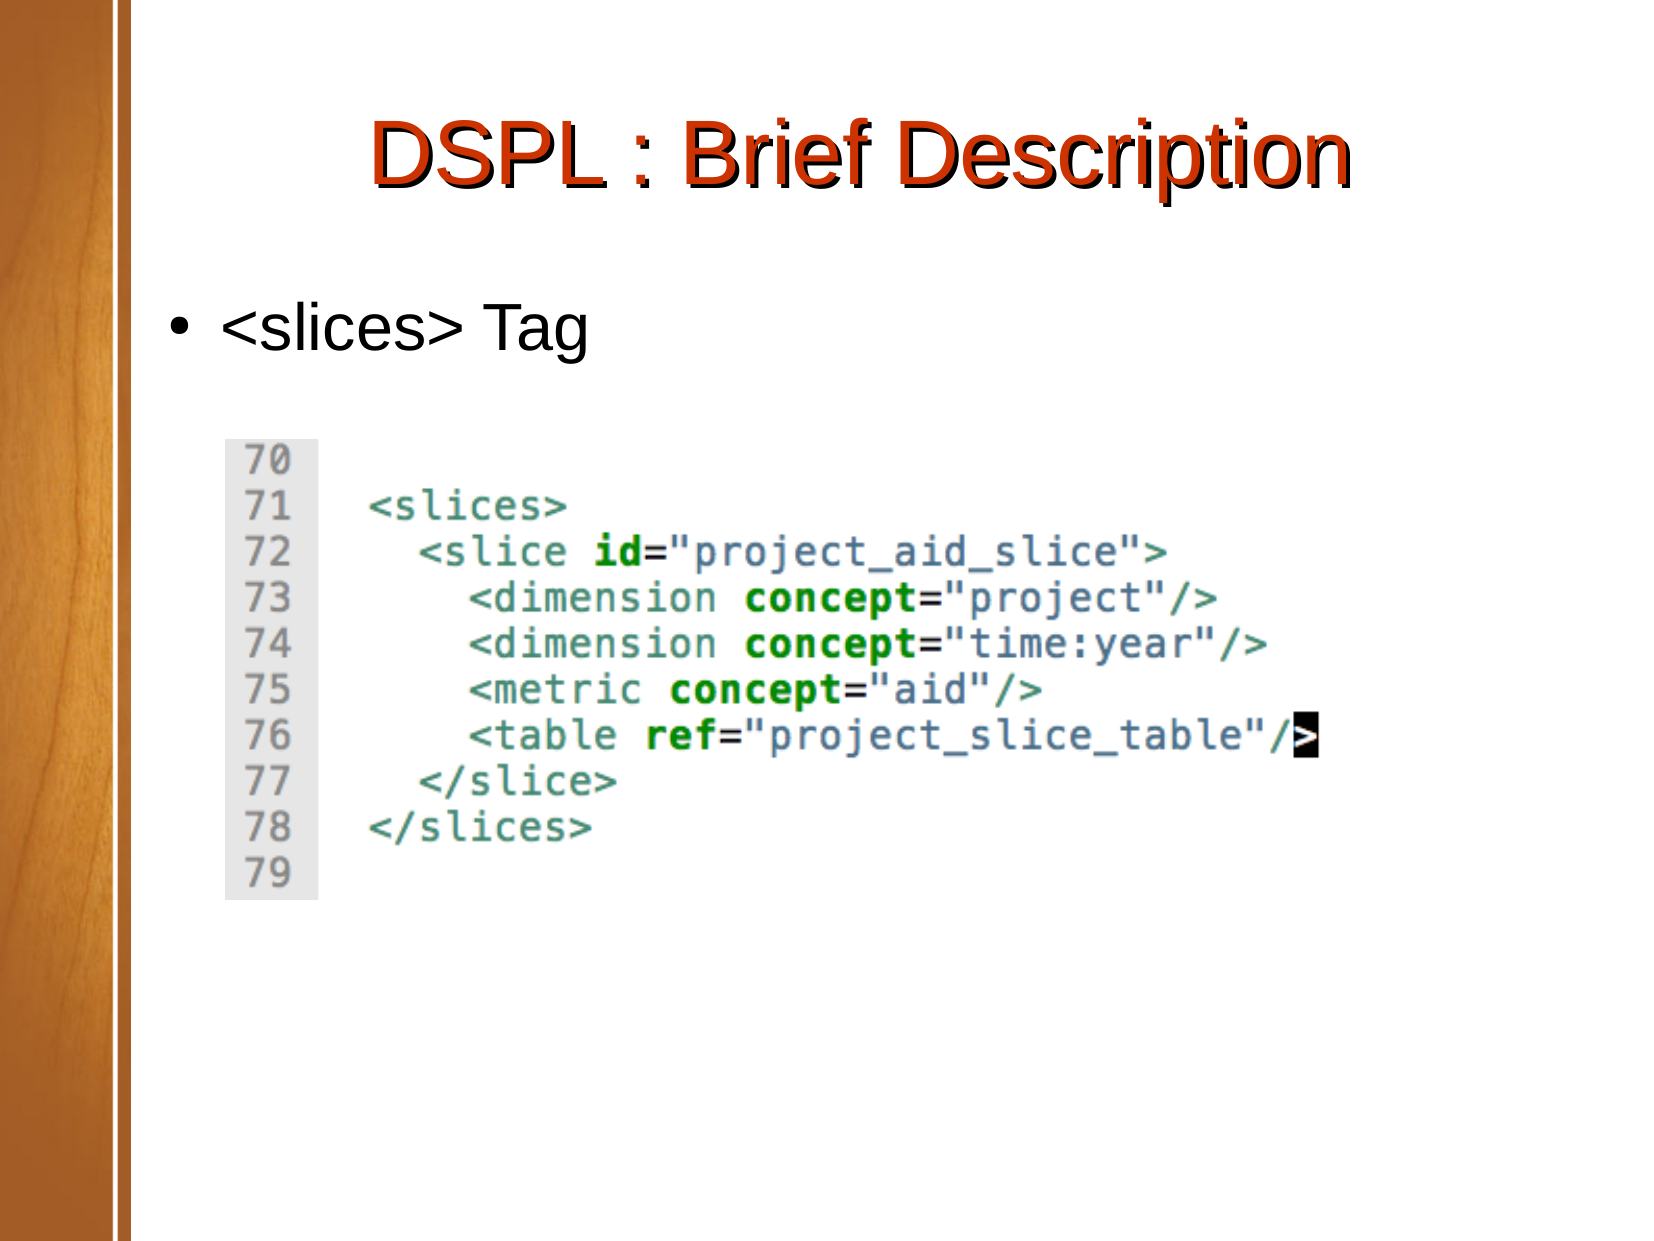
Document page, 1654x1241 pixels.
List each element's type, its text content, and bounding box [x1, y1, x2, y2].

picture [225, 439, 1340, 901]
picture [0, 0, 131, 1241]
list <slices> Tag [150, 290, 1571, 1094]
title DSPL : Brief Description [150, 56, 1571, 250]
